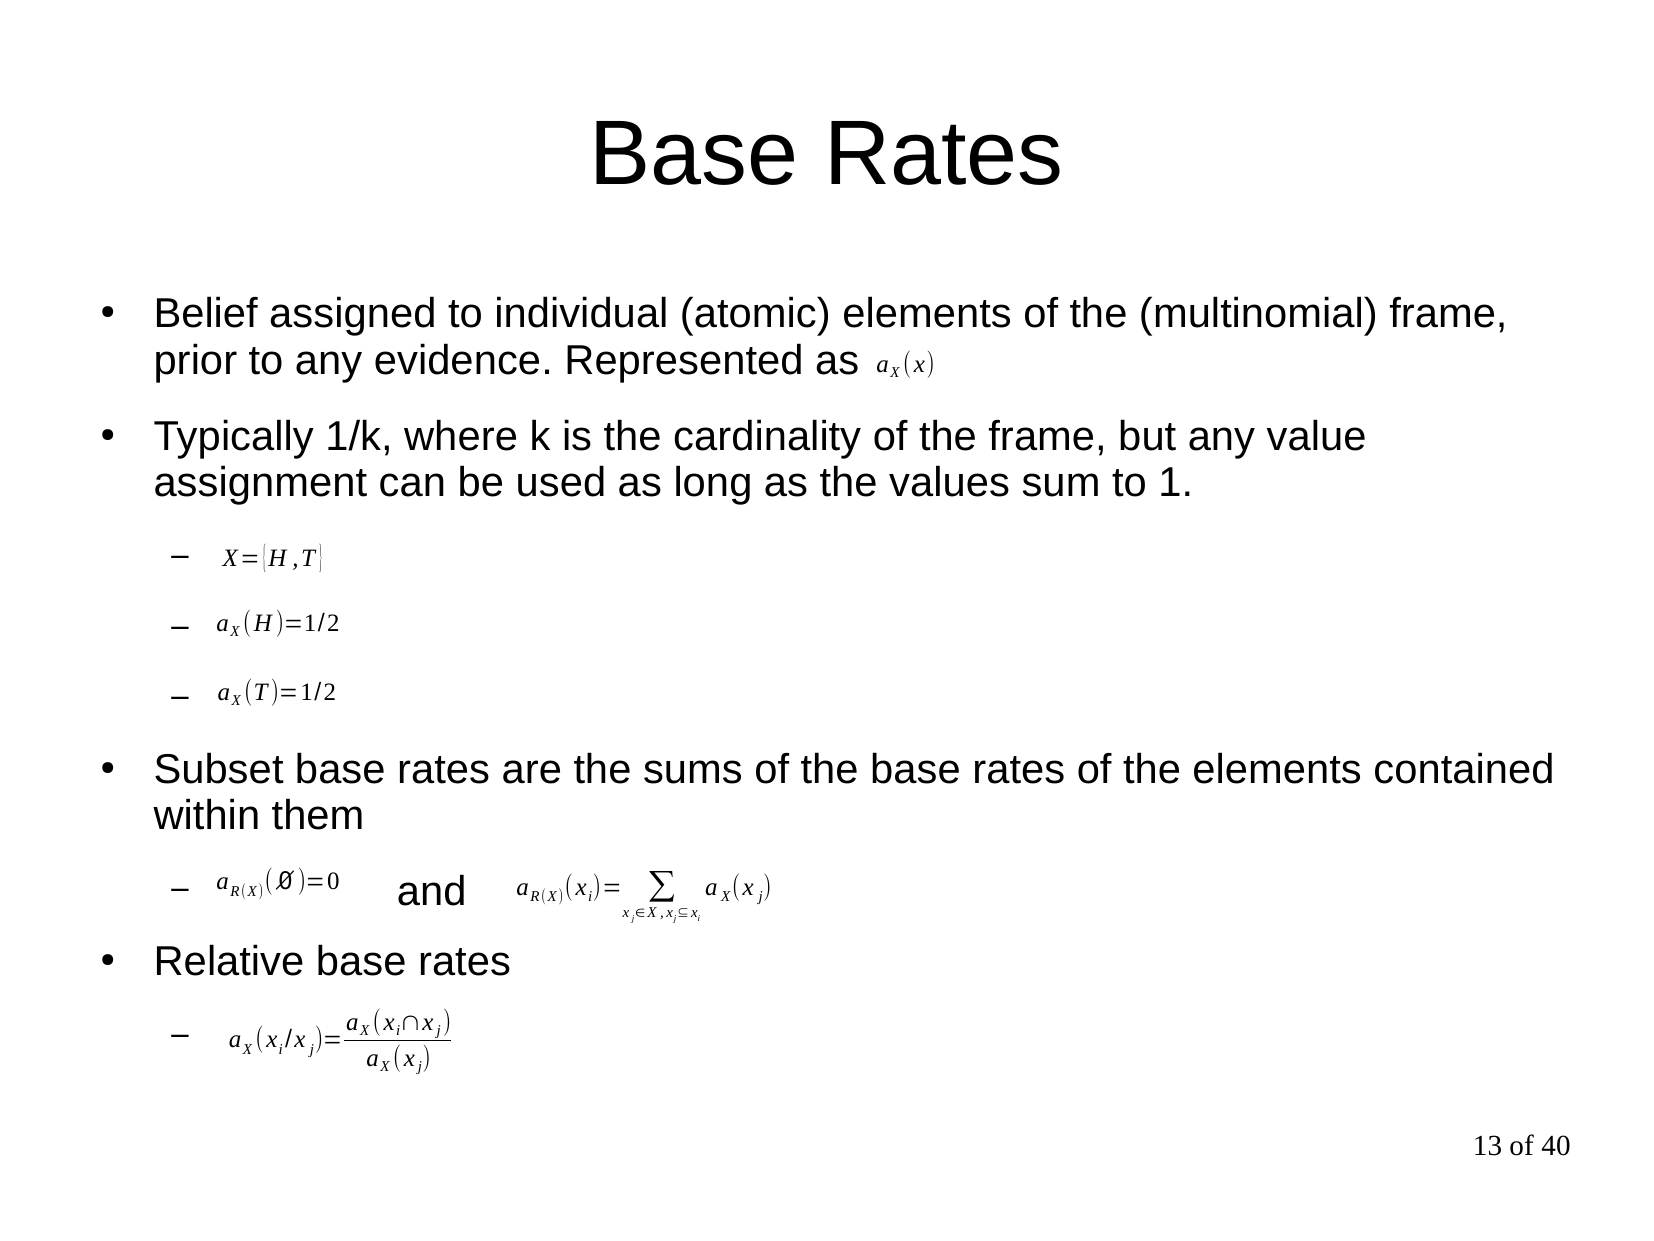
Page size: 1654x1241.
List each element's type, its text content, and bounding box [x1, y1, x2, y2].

chart [211, 677, 342, 710]
chart [210, 866, 346, 900]
chart [870, 348, 941, 381]
chart [222, 1007, 459, 1075]
chart [214, 542, 331, 573]
title Base Rates [82, 49, 1571, 257]
chart [510, 870, 778, 924]
list Belief assigned to individual (atomic) elements of the (multinomial) frame, prior to any evidence. Represented as Typically 1/k, where k is the cardinality of the frame, but any value assignment can be used as long as the values sum to 1. Subset base rates are the sums of the base rates of the elements contained within them and Relative base rates [82, 290, 1571, 1010]
chart [210, 608, 346, 641]
